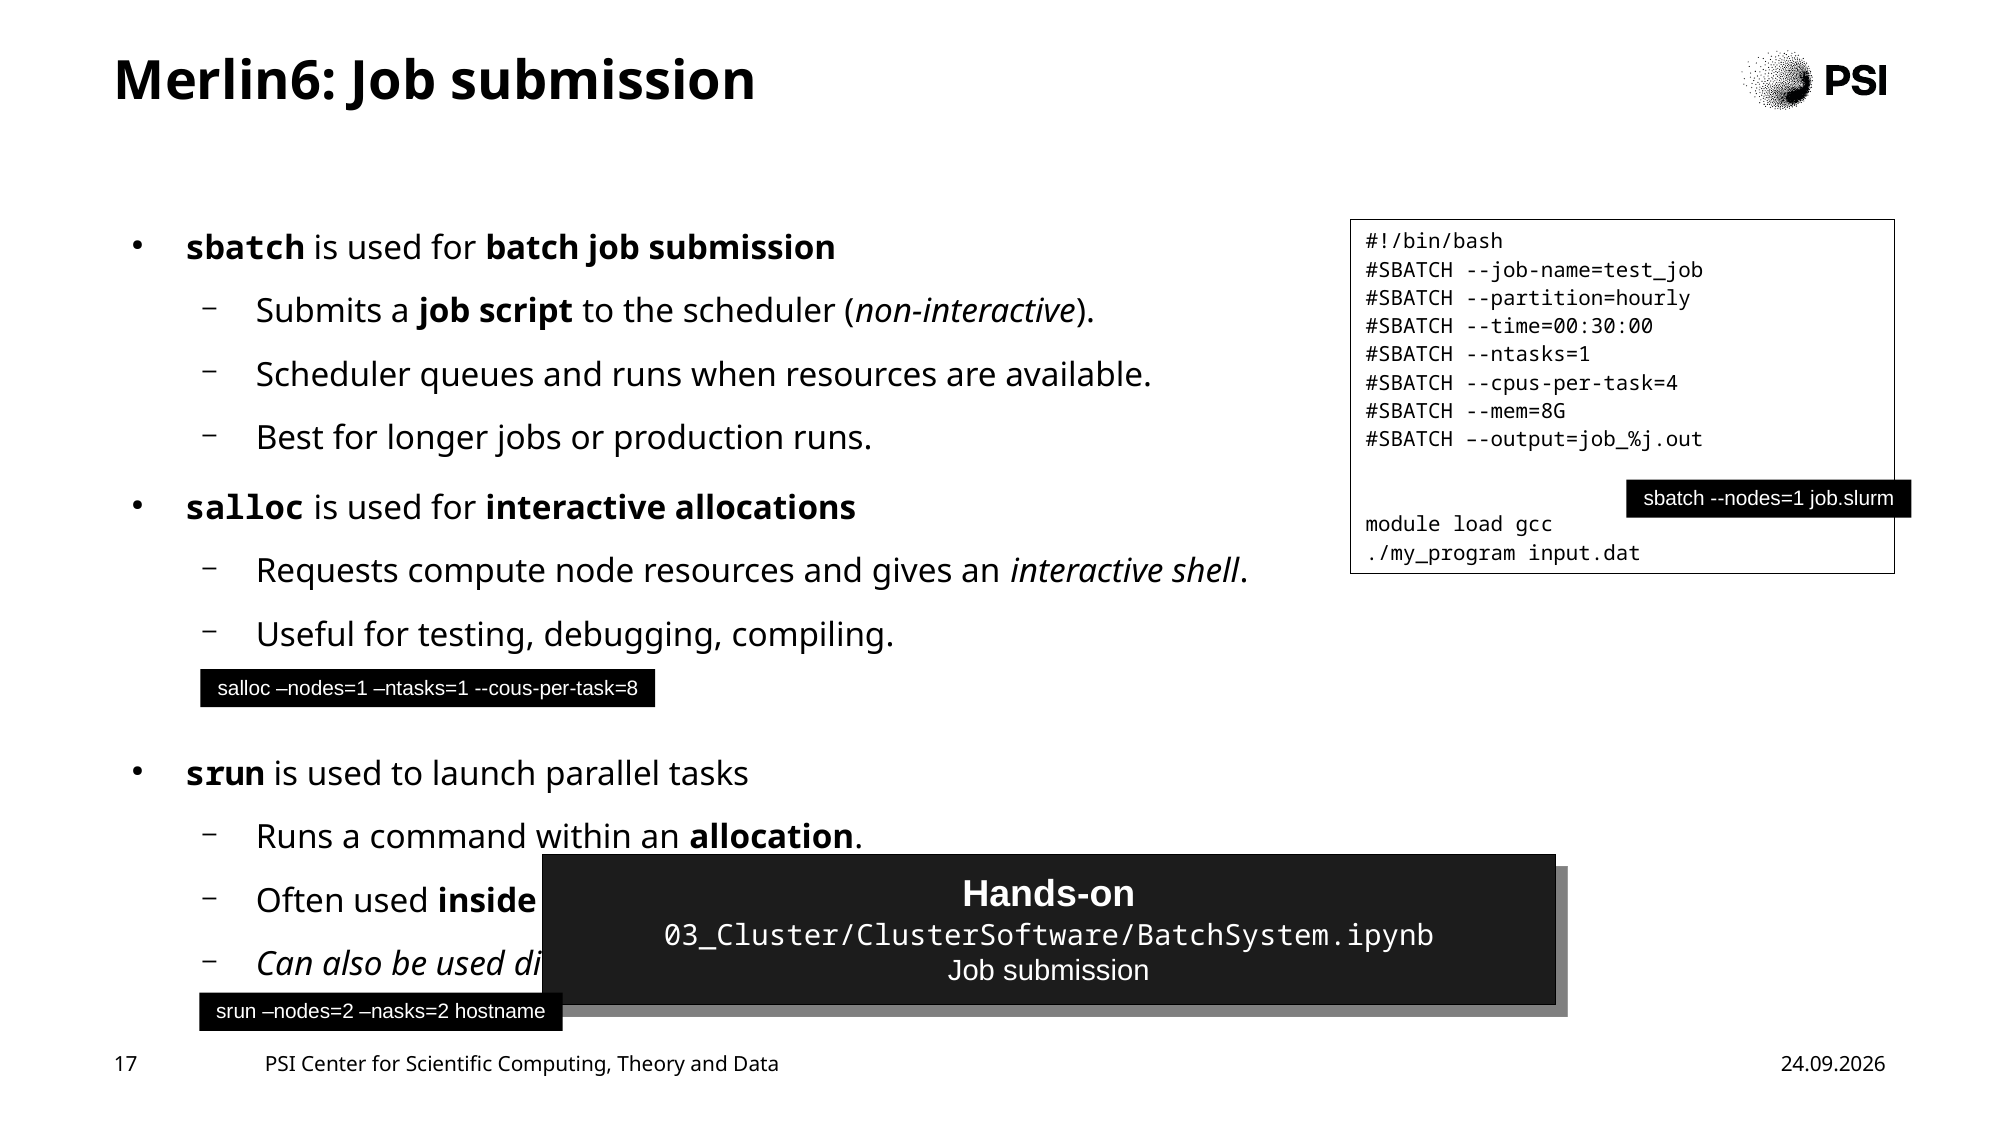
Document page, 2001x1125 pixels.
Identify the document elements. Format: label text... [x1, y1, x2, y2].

text_box Hands-on 03_Cluster/ClusterSoftware/BatchSystem.ipynb Job submission [542, 854, 1556, 1005]
text_box sbatch --nodes=1 job.slurm [1626, 479, 1912, 518]
title Merlin6: Job submission [114, 45, 1585, 179]
list sbatch is used for batch job submission Submits a job script to the scheduler (non-interactive). Scheduler queues and runs when resources are available. Best for longer jobs or production runs. salloc is used for interactive allocations Requests compute node resources and gives an interactive shell. Useful for testing, debugging, compiling. srun is used to launch parallel tasks Runs a command within an allocation. Often used inside sbatch scripts. Can also be used directly (with implicit allocation). [114, 225, 1351, 826]
text_box #!/bin/bash #SBATCH --job-name=test_job #SBATCH --partition=hourly #SBATCH --time=00:30:00 #SBATCH --ntasks=1 #SBATCH --cpus-per-task=4 #SBATCH --mem=8G #SBATCH –-output=job_%j.out module load gcc ./my_program input.dat [1350, 219, 1895, 483]
text_box srun –nodes=2 –nasks=2 hostname [199, 992, 563, 1031]
text_box salloc –nodes=1 –ntasks=1 --cous-per-task=8 [200, 669, 656, 708]
